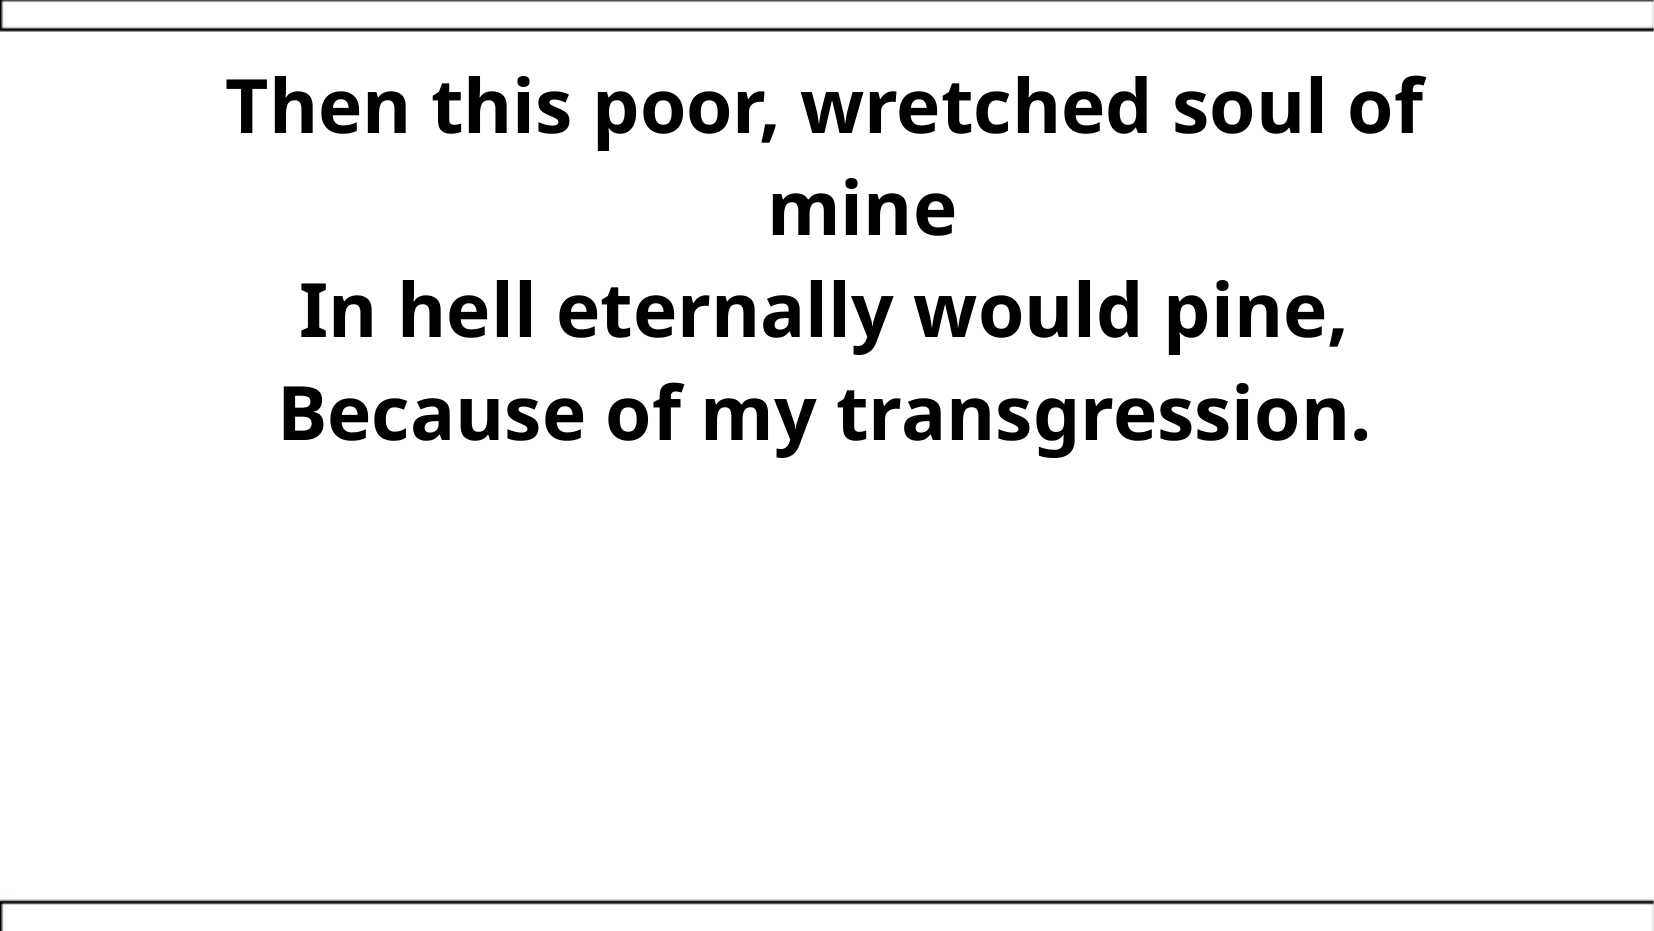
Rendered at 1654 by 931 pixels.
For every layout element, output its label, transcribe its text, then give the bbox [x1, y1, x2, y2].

text_box Then this poor, wretched soul of mine In hell eternally would pine, Because of my transgression. [120, 45, 1531, 361]
picture [0, 0, 1654, 931]
